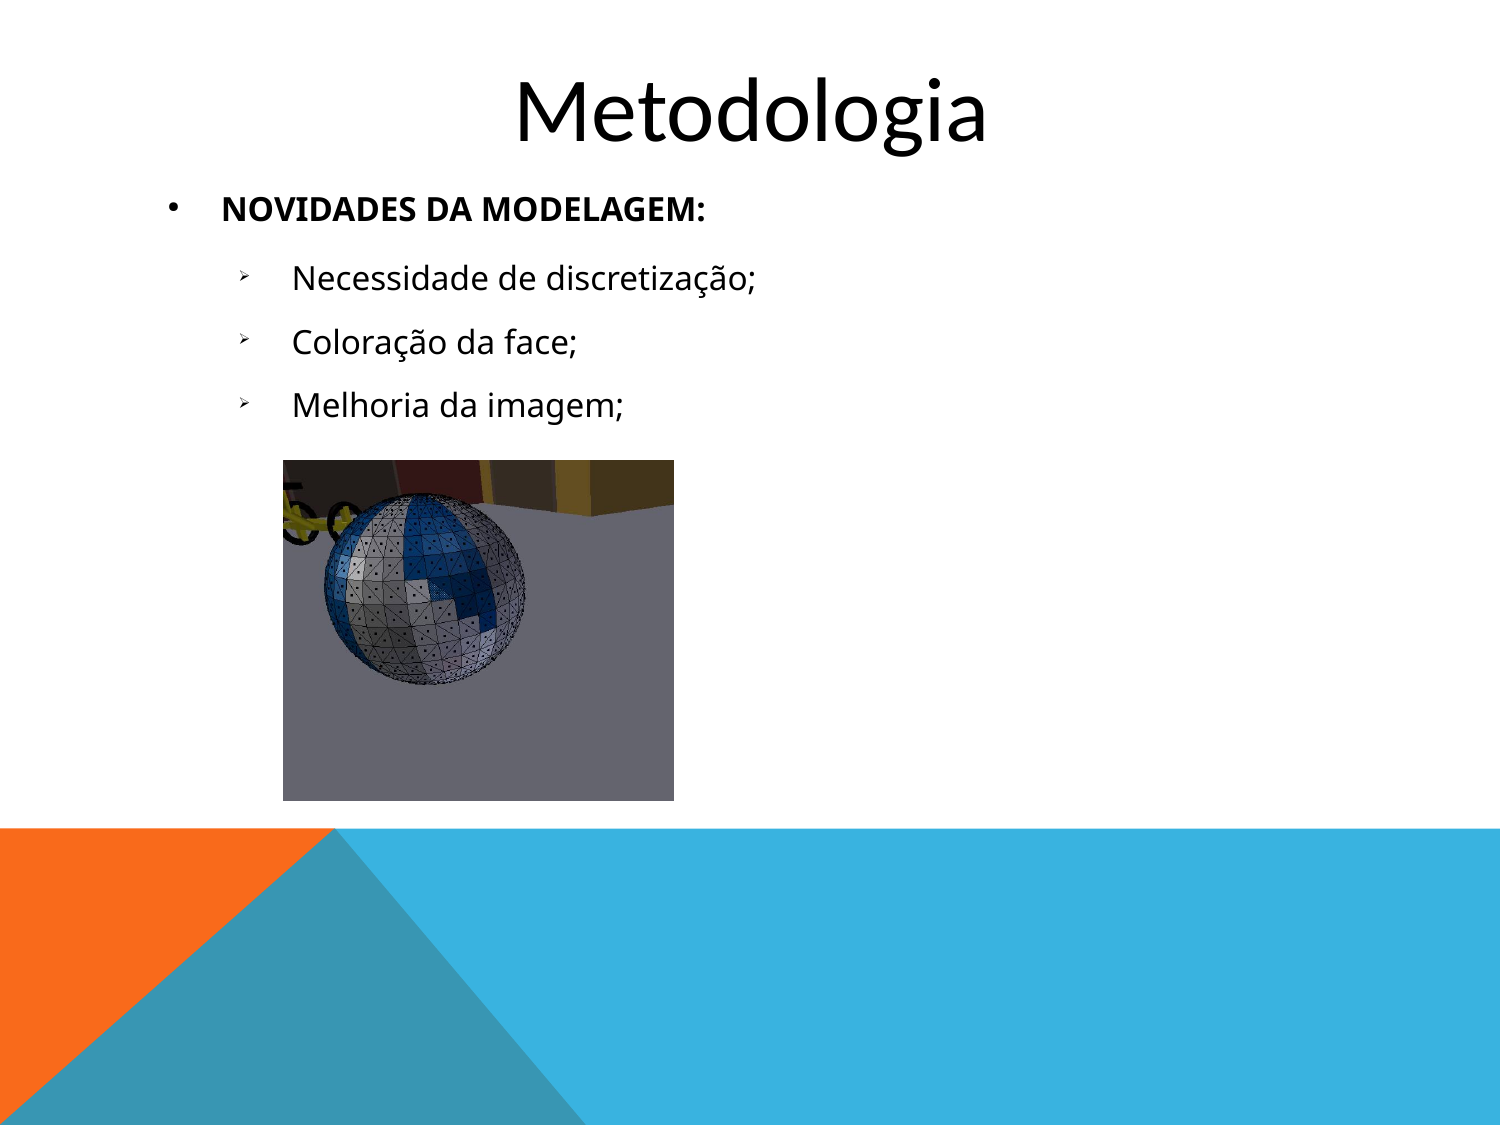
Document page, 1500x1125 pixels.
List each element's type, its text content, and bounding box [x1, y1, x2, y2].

picture [283, 460, 674, 801]
list NOVIDADES DA MODELAGEM: Necessidade de discretização; Coloração da face; Melhoria da imagem; [135, 180, 1369, 768]
title Metodologia [135, 60, 1369, 150]
